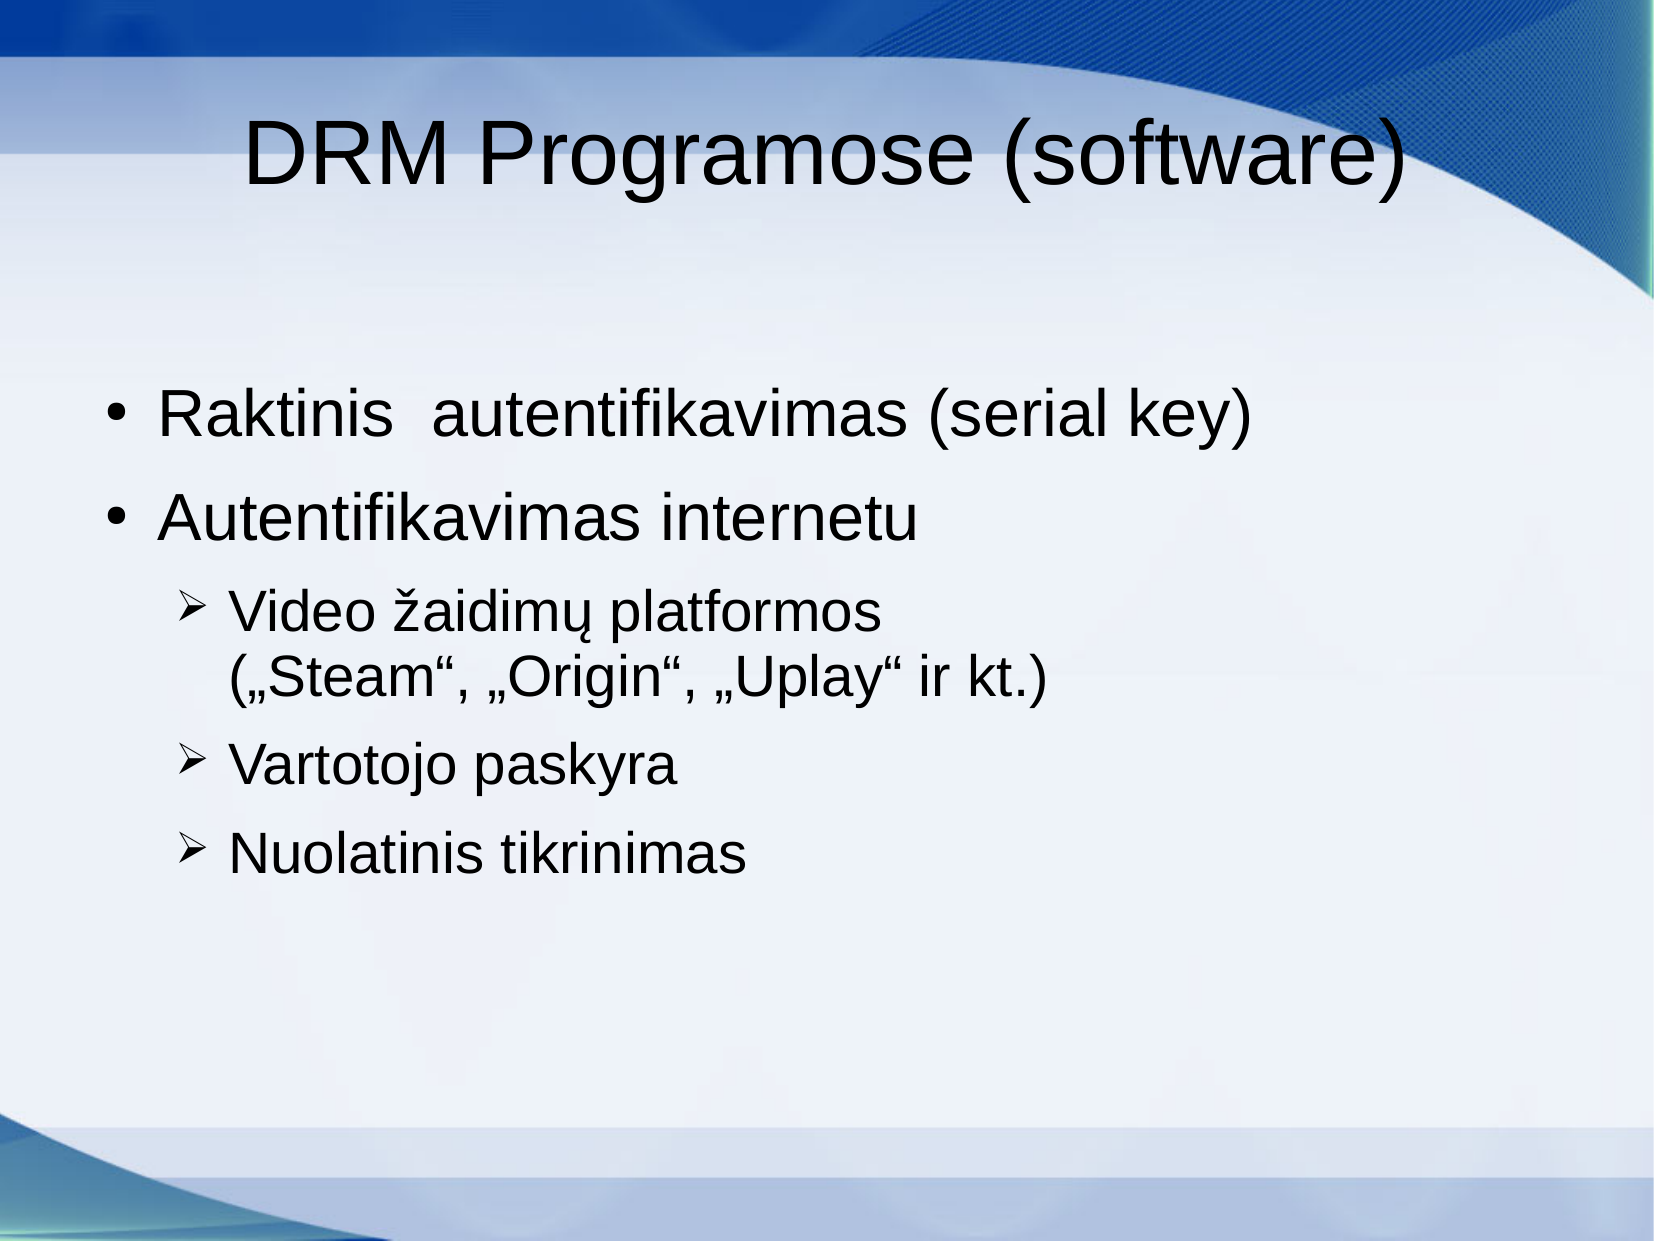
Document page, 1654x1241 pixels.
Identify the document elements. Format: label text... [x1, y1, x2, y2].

title DRM Programose (software) [82, 49, 1571, 257]
list Raktinis autentifikavimas (serial key) Autentifikavimas internetu Video žaidimų platformos („Steam“, „Origin“, „Uplay“ ir kt.) Vartotojo paskyra Nuolatinis tikrinimas [86, 375, 1576, 946]
picture [0, 0, 1654, 1241]
